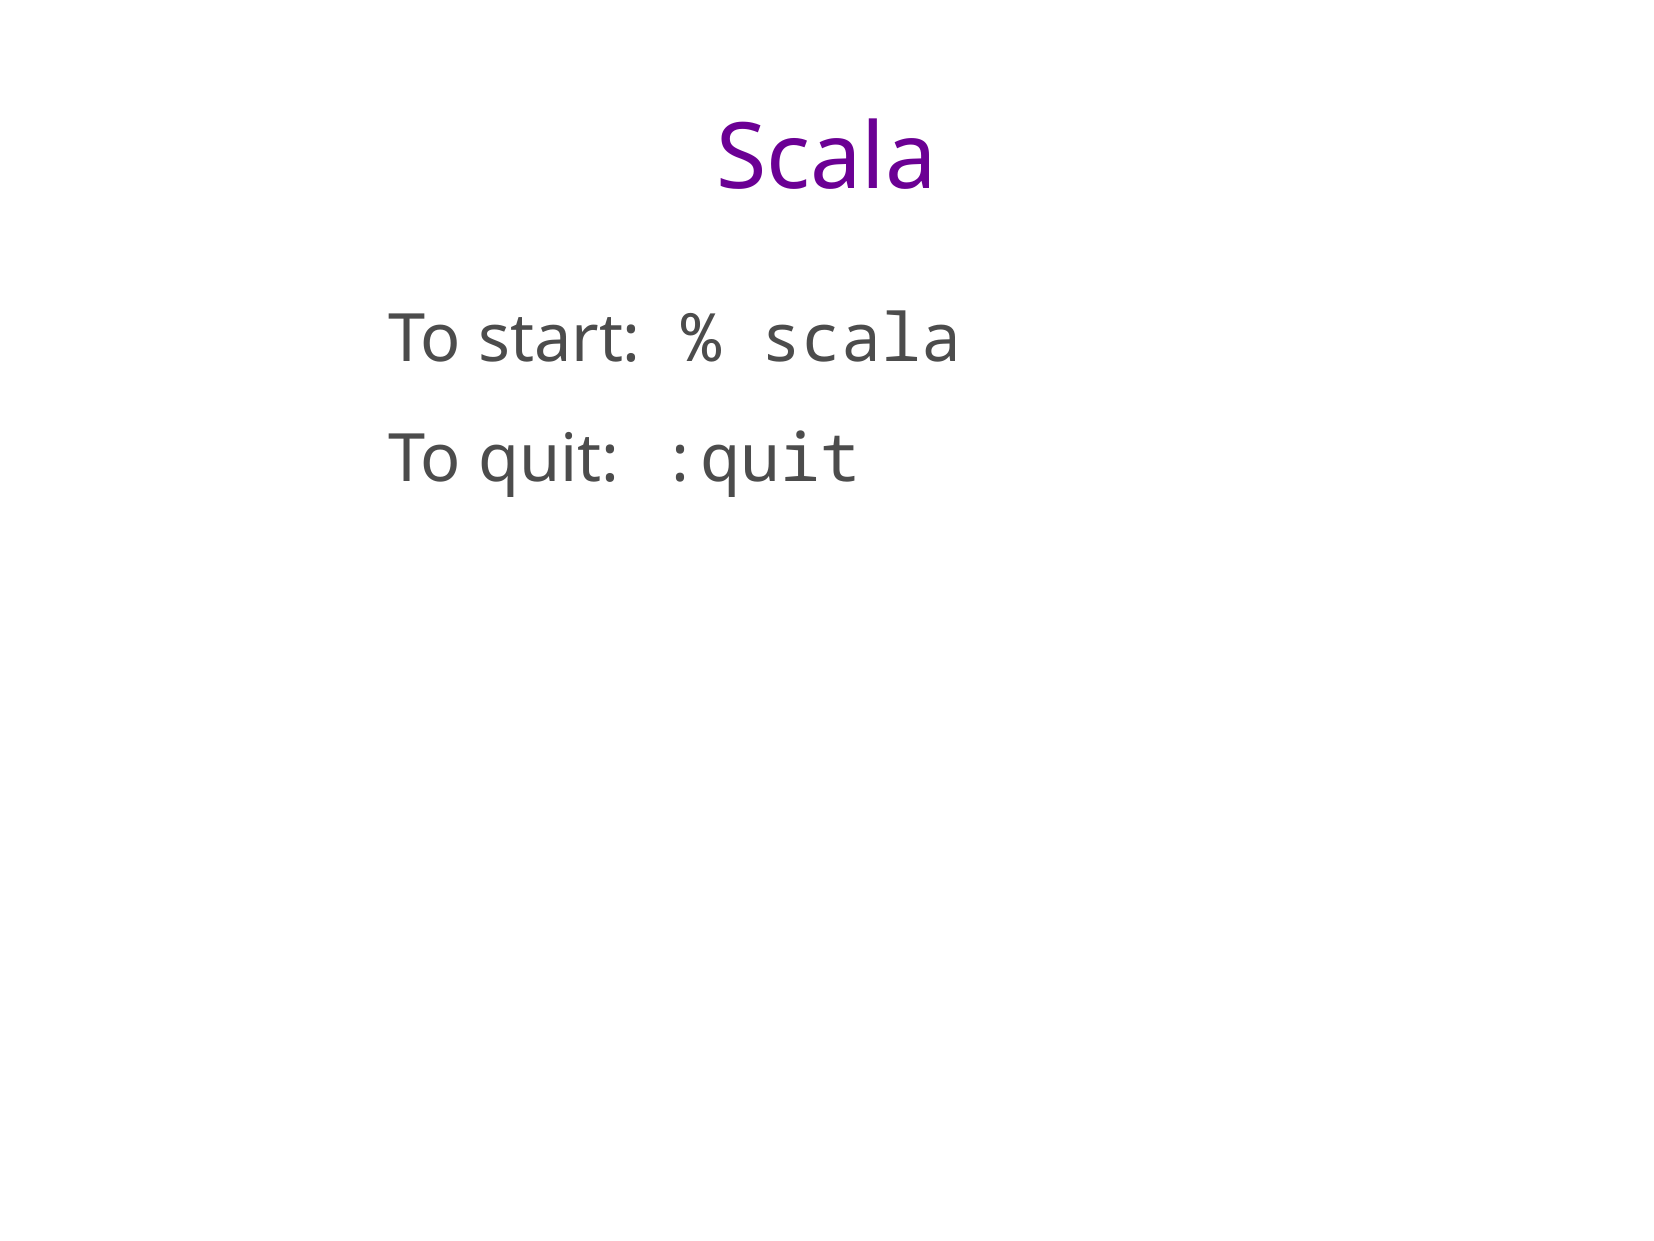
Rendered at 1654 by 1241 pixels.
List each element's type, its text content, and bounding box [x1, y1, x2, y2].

title Scala [82, 49, 1571, 257]
list To start: % scala To quit: :quit [317, 290, 1337, 1010]
